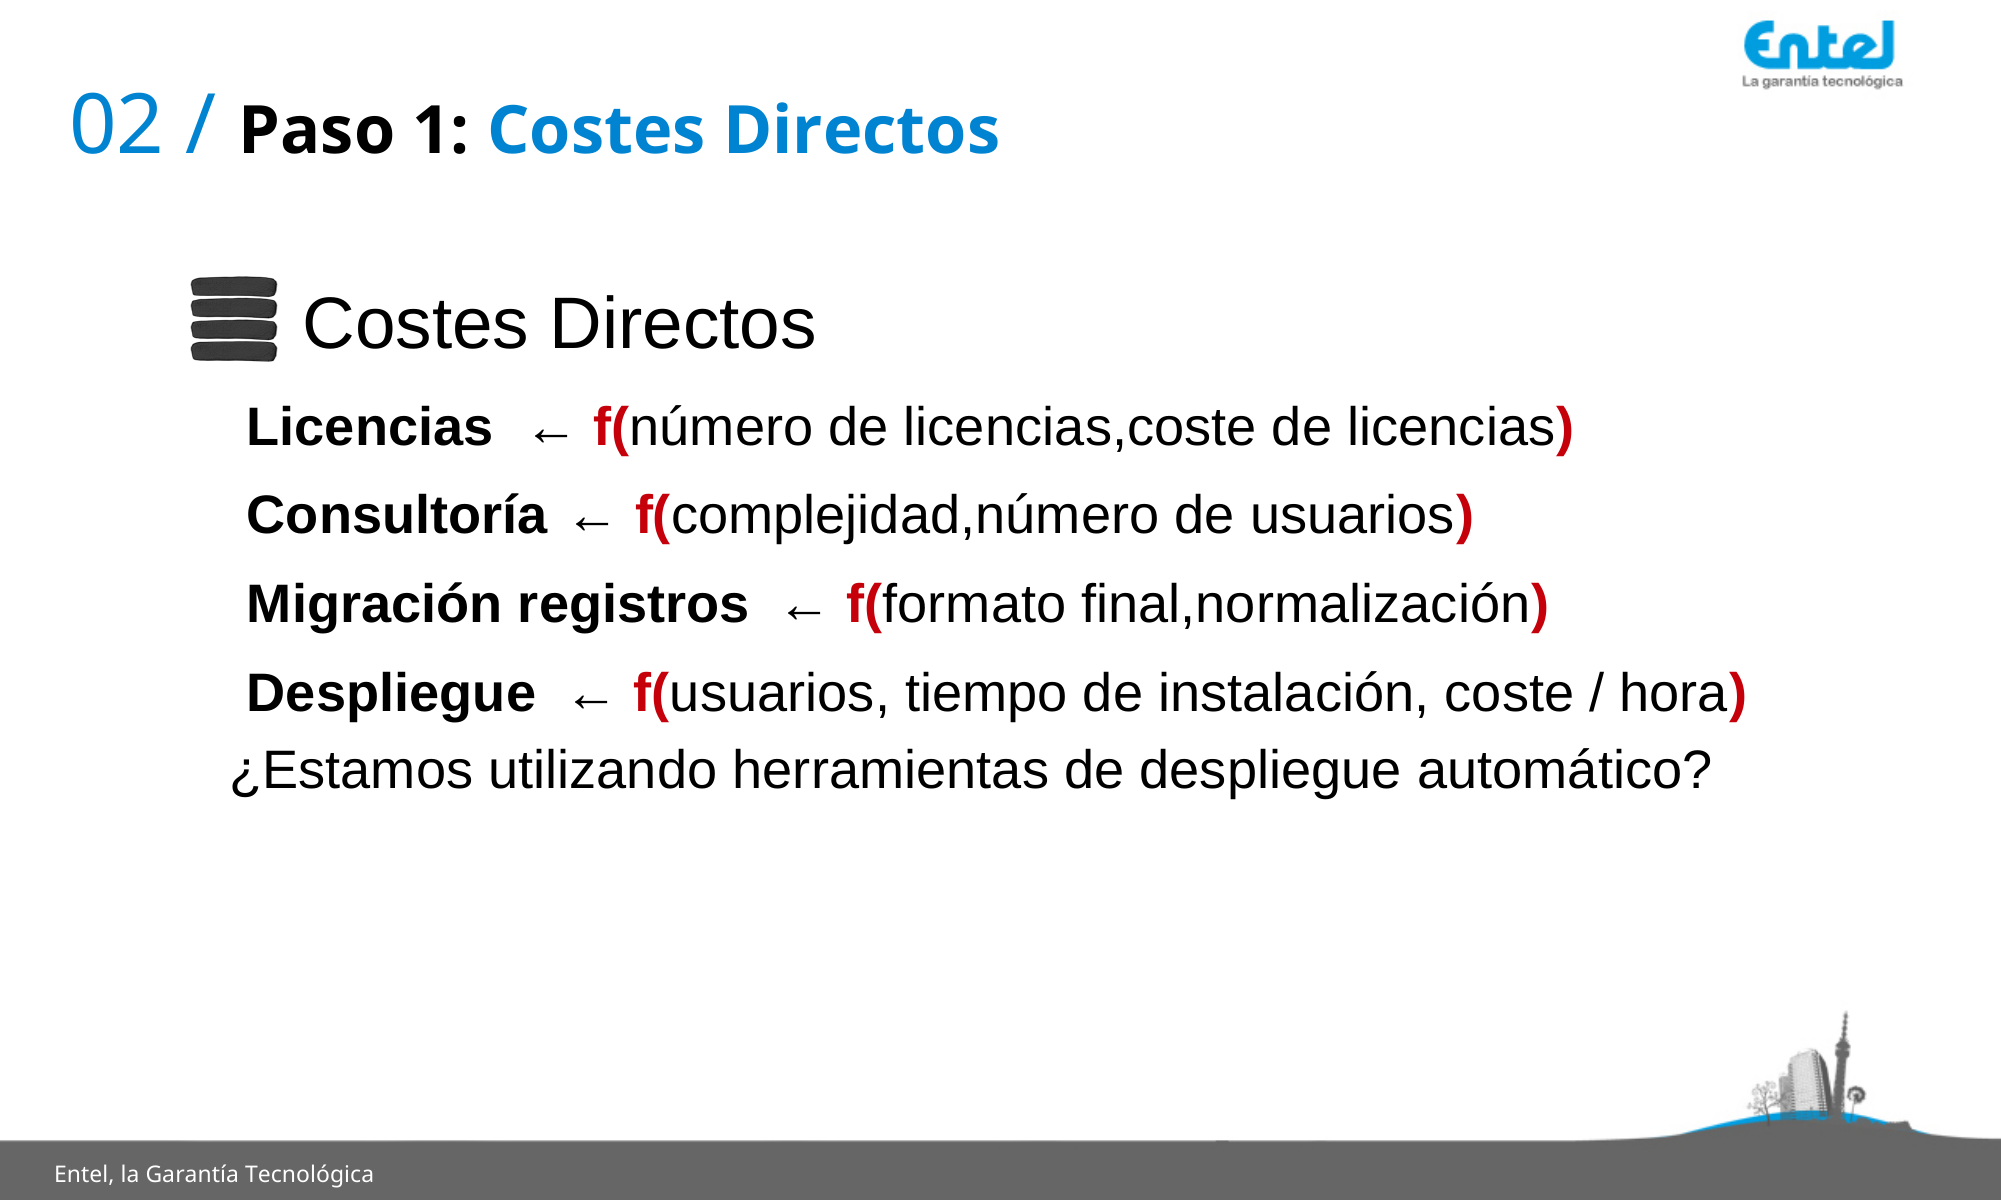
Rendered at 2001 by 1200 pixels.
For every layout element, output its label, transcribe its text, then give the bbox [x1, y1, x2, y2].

picture [0, 0, 2001, 1200]
text_box Costes Directos [287, 268, 833, 371]
text_box Consultoría [232, 472, 564, 553]
text_box Licencias [231, 383, 510, 464]
text_box 02 / Paso 1: Costes Directos [51, 61, 1625, 202]
text_box ← f(usuarios, tiempo de instalación, coste / hora) [552, 649, 1763, 730]
text_box ← f(complejidad,número de usuarios) [564, 472, 1490, 553]
text_box Migración registros [232, 561, 766, 641]
text_box ← f(número de licencias,coste de licencias) [510, 383, 1590, 464]
text_box ¿Estamos utilizando herramientas de despliegue automático? [214, 726, 1745, 807]
text_box Despliegue [232, 649, 552, 726]
text_box ← f(formato final,normalización) [766, 561, 1565, 641]
text_box Entel, la Garantía Tecnológica [39, 1137, 966, 1198]
